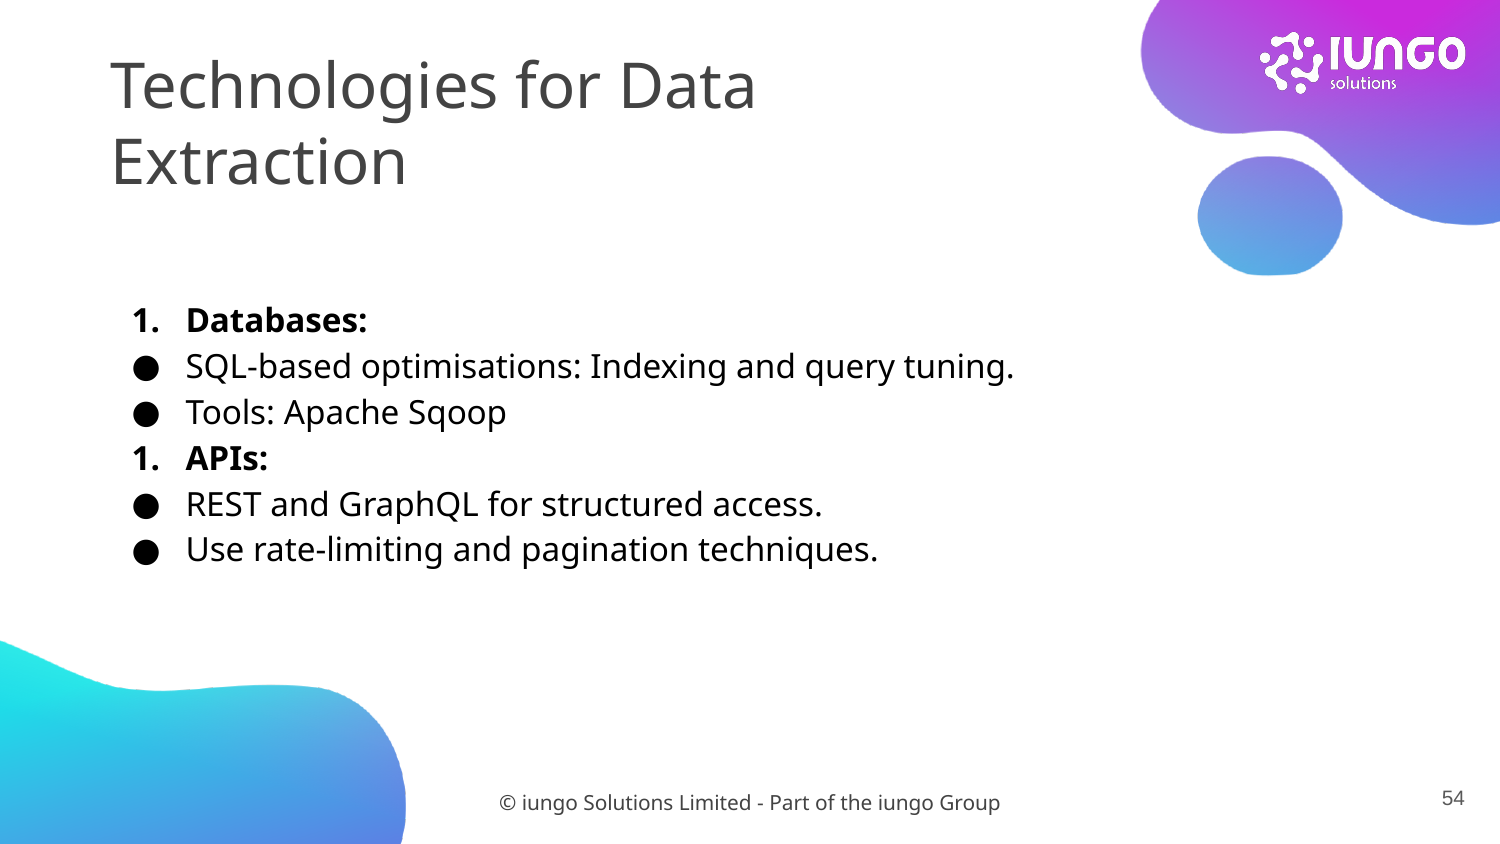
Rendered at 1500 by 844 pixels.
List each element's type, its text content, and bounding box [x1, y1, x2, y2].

picture [0, 0, 1500, 844]
title Technologies for Data Extraction [95, 30, 924, 125]
list Databases: SQL-based optimisations: Indexing and query tuning. Tools: Apache Sqoop APIs: REST and GraphQL for structured access. Use rate-limiting and pagination techniques. [95, 278, 1390, 762]
slide_number <number> [1389, 764, 1480, 830]
